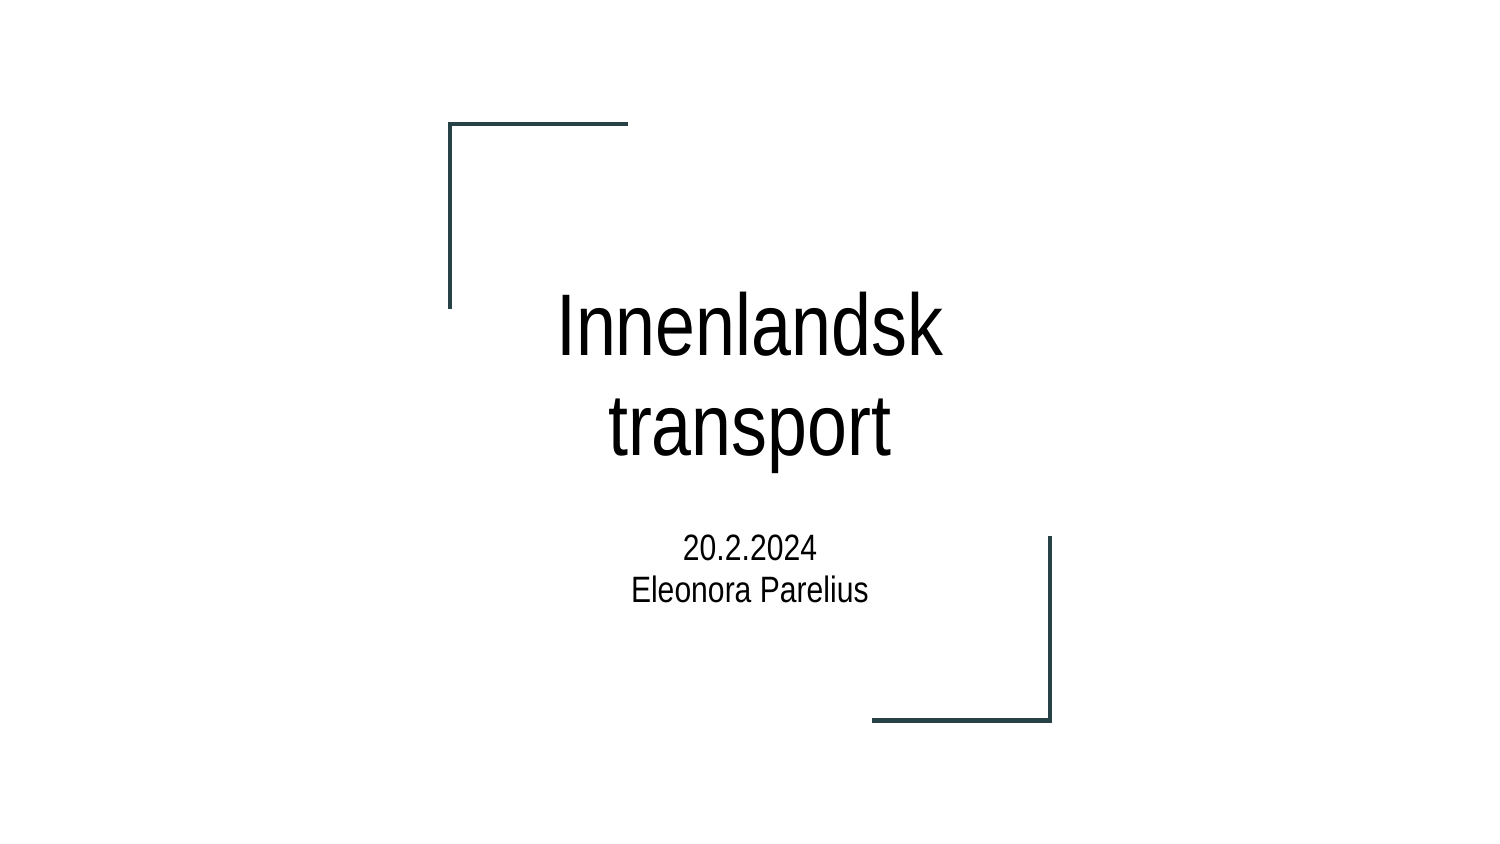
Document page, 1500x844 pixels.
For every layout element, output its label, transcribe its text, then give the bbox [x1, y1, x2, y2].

title Innenlandsk transport [499, 236, 1001, 490]
subtitle 20.2.2024 Eleonora Parelius [499, 511, 1001, 627]
